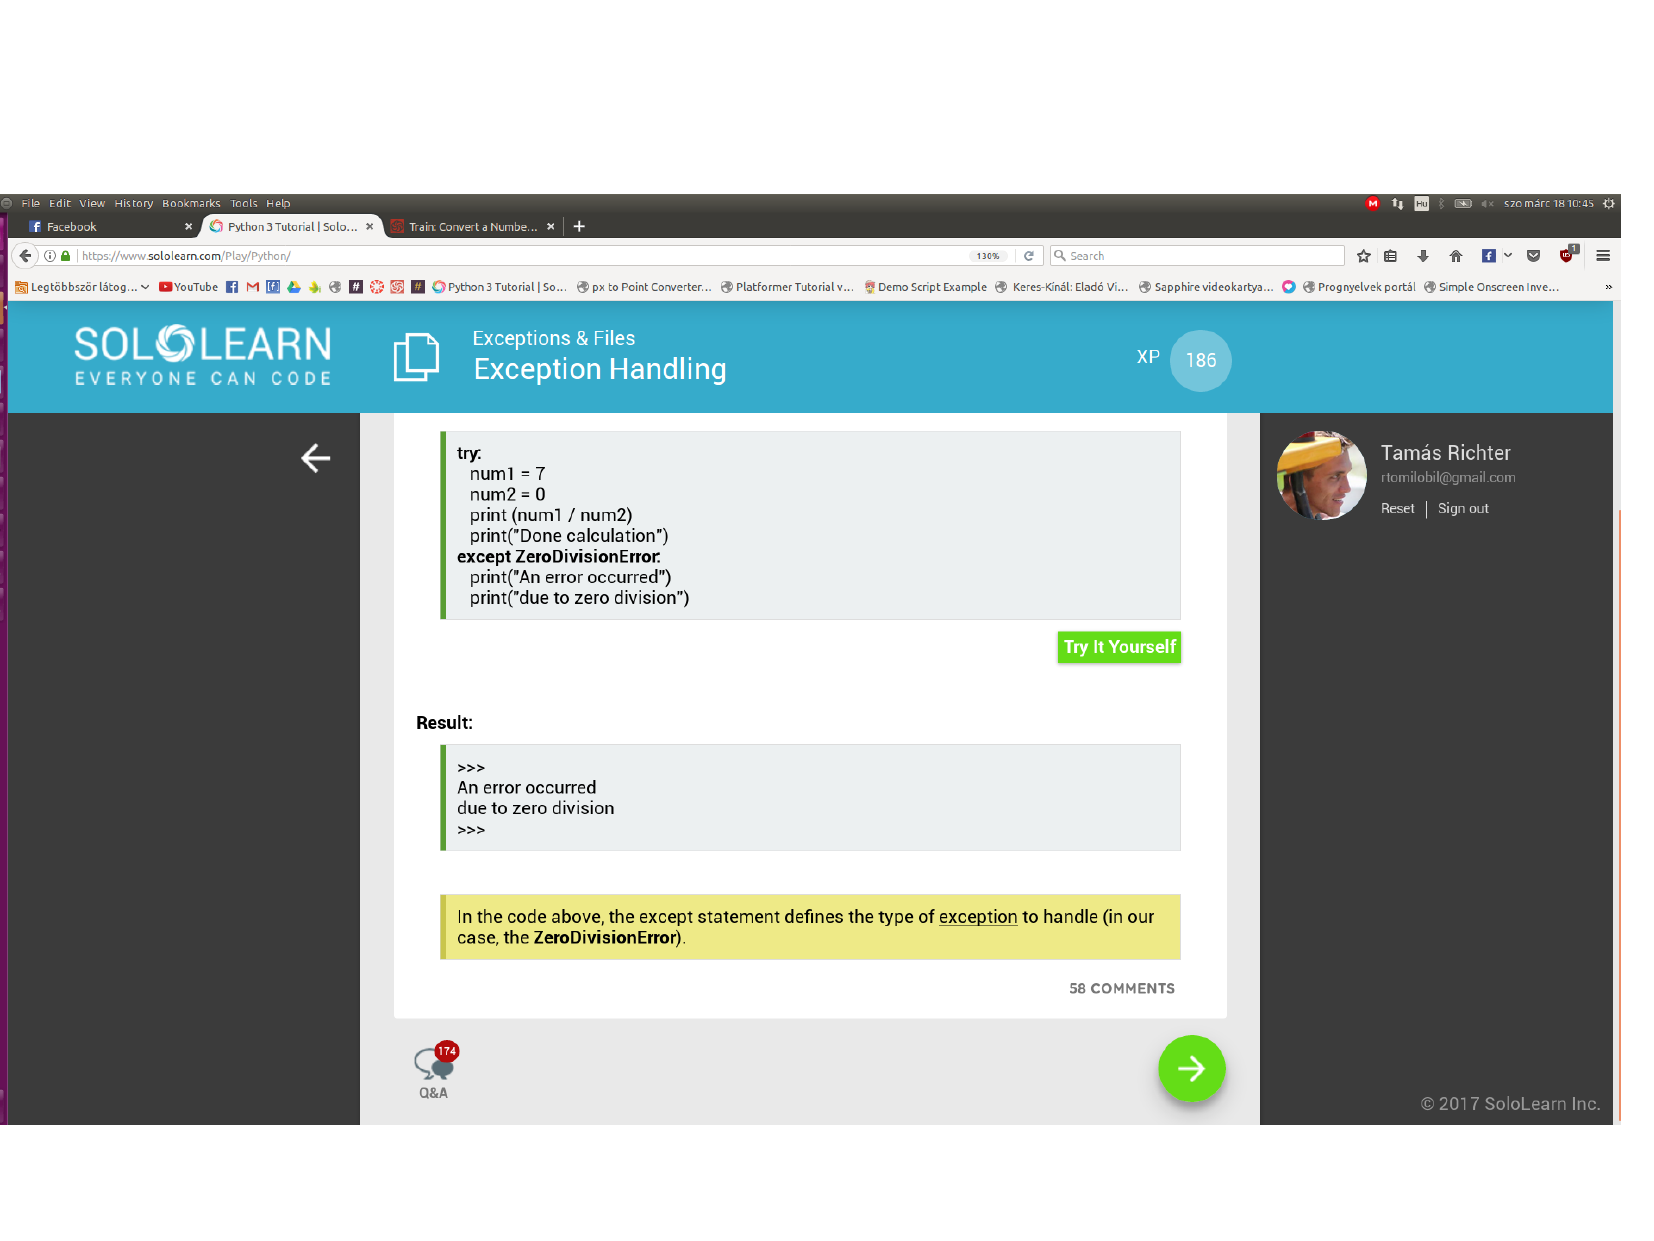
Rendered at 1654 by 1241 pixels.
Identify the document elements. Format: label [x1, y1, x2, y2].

picture [0, 194, 1621, 1126]
